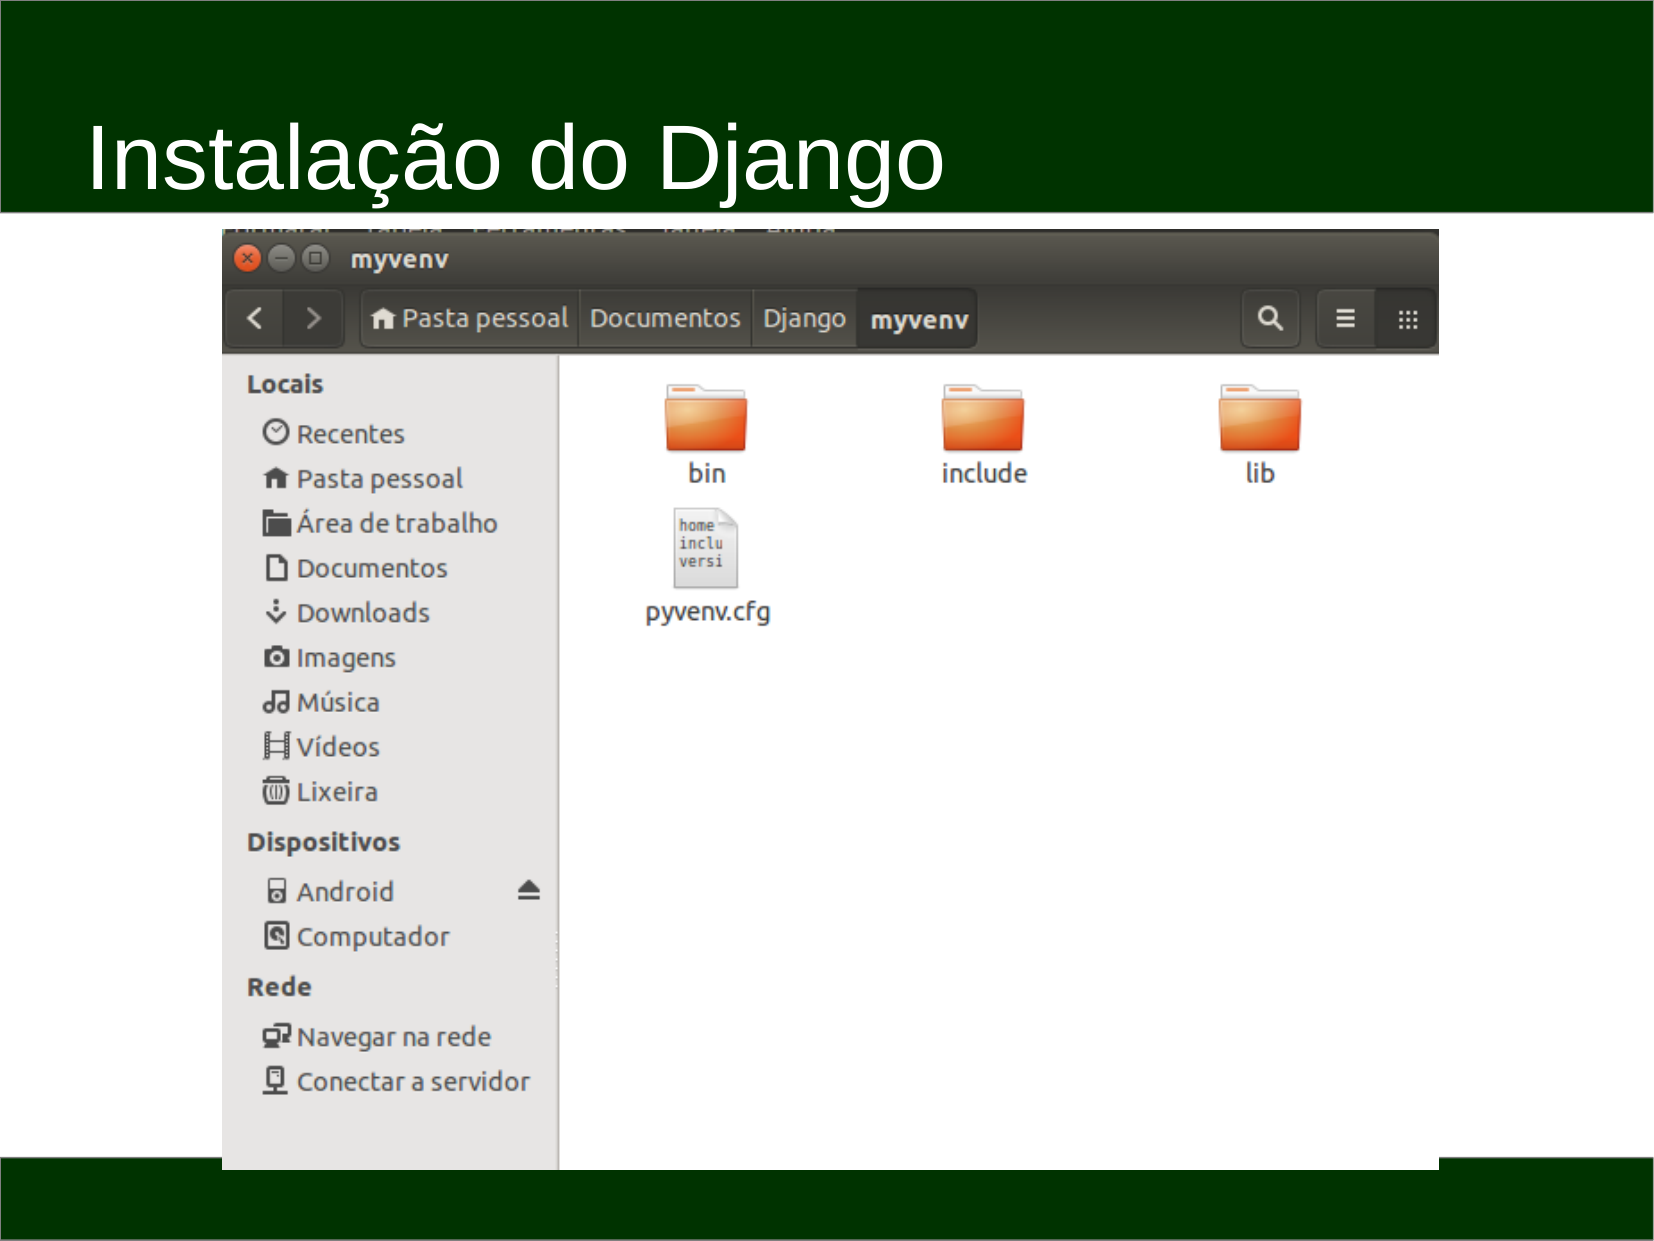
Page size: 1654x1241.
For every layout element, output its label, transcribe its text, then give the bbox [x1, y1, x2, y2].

picture [222, 229, 1439, 1170]
text_box Instalação do Django [71, 93, 1146, 314]
text_box [0, 0, 1654, 213]
text_box [0, 1157, 1654, 1241]
